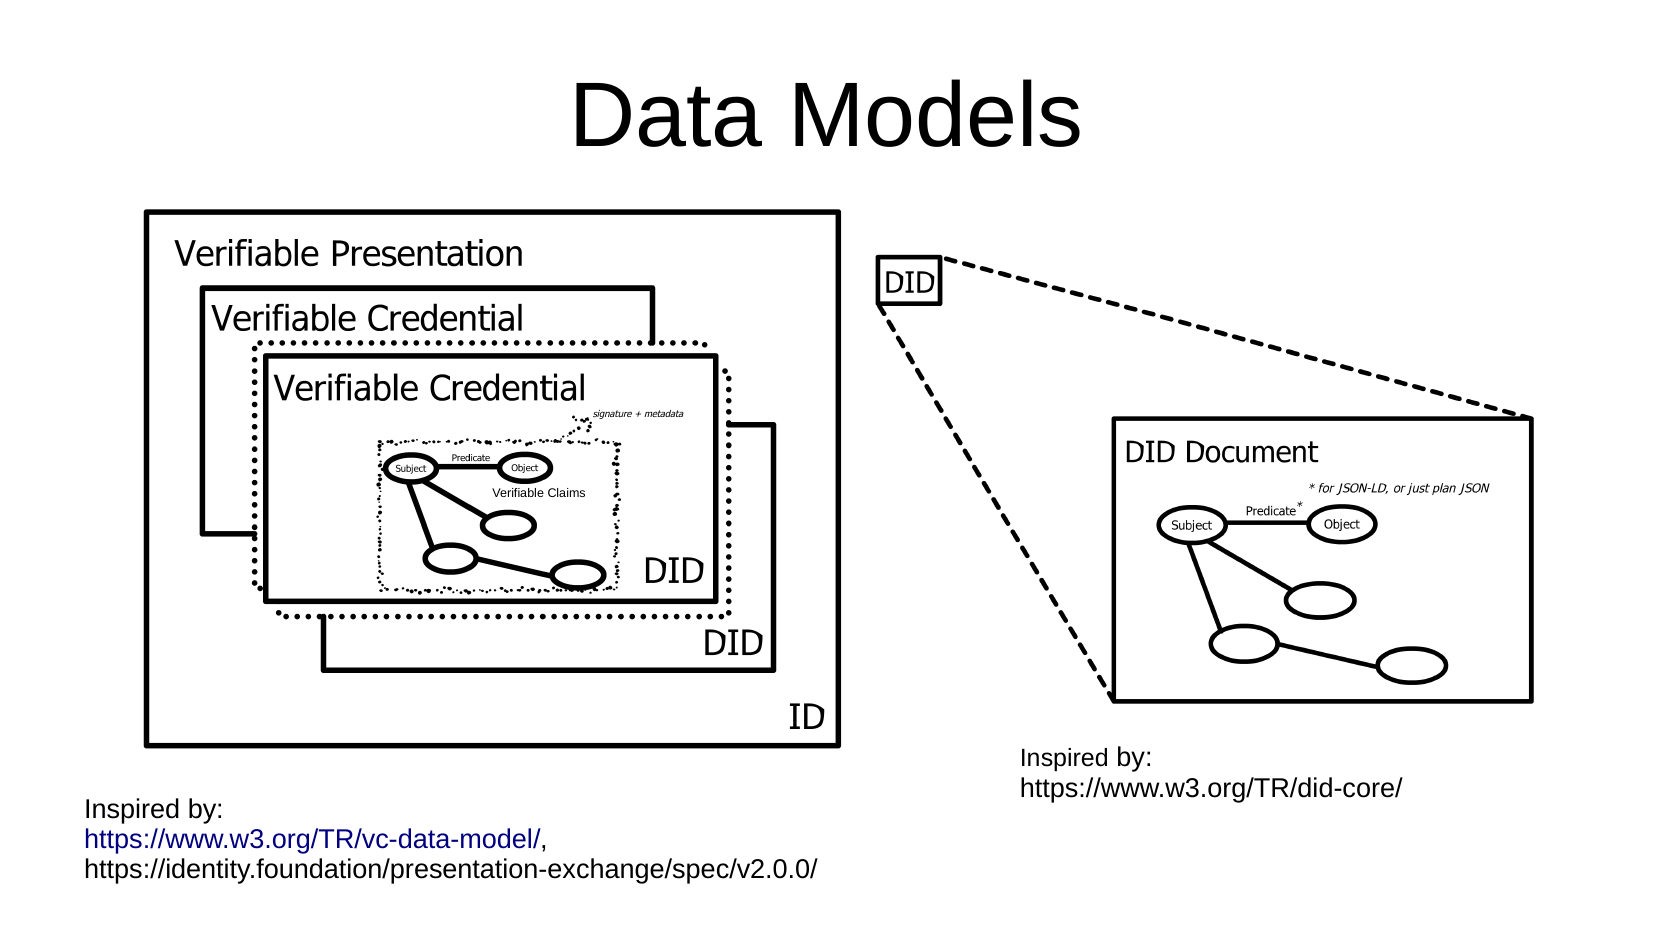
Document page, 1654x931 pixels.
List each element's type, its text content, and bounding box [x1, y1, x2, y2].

text_box Inspired by: https://www.w3.org/TR/did-core/ [1005, 735, 1418, 811]
picture [874, 239, 1560, 706]
title Data Models [82, 37, 1571, 193]
picture [21, 207, 843, 766]
text_box Inspired by: https://www.w3.org/TR/vc-data-model/, https://identity.foundation/presentation-exchange/spec/v2.0.0/ [69, 786, 840, 892]
